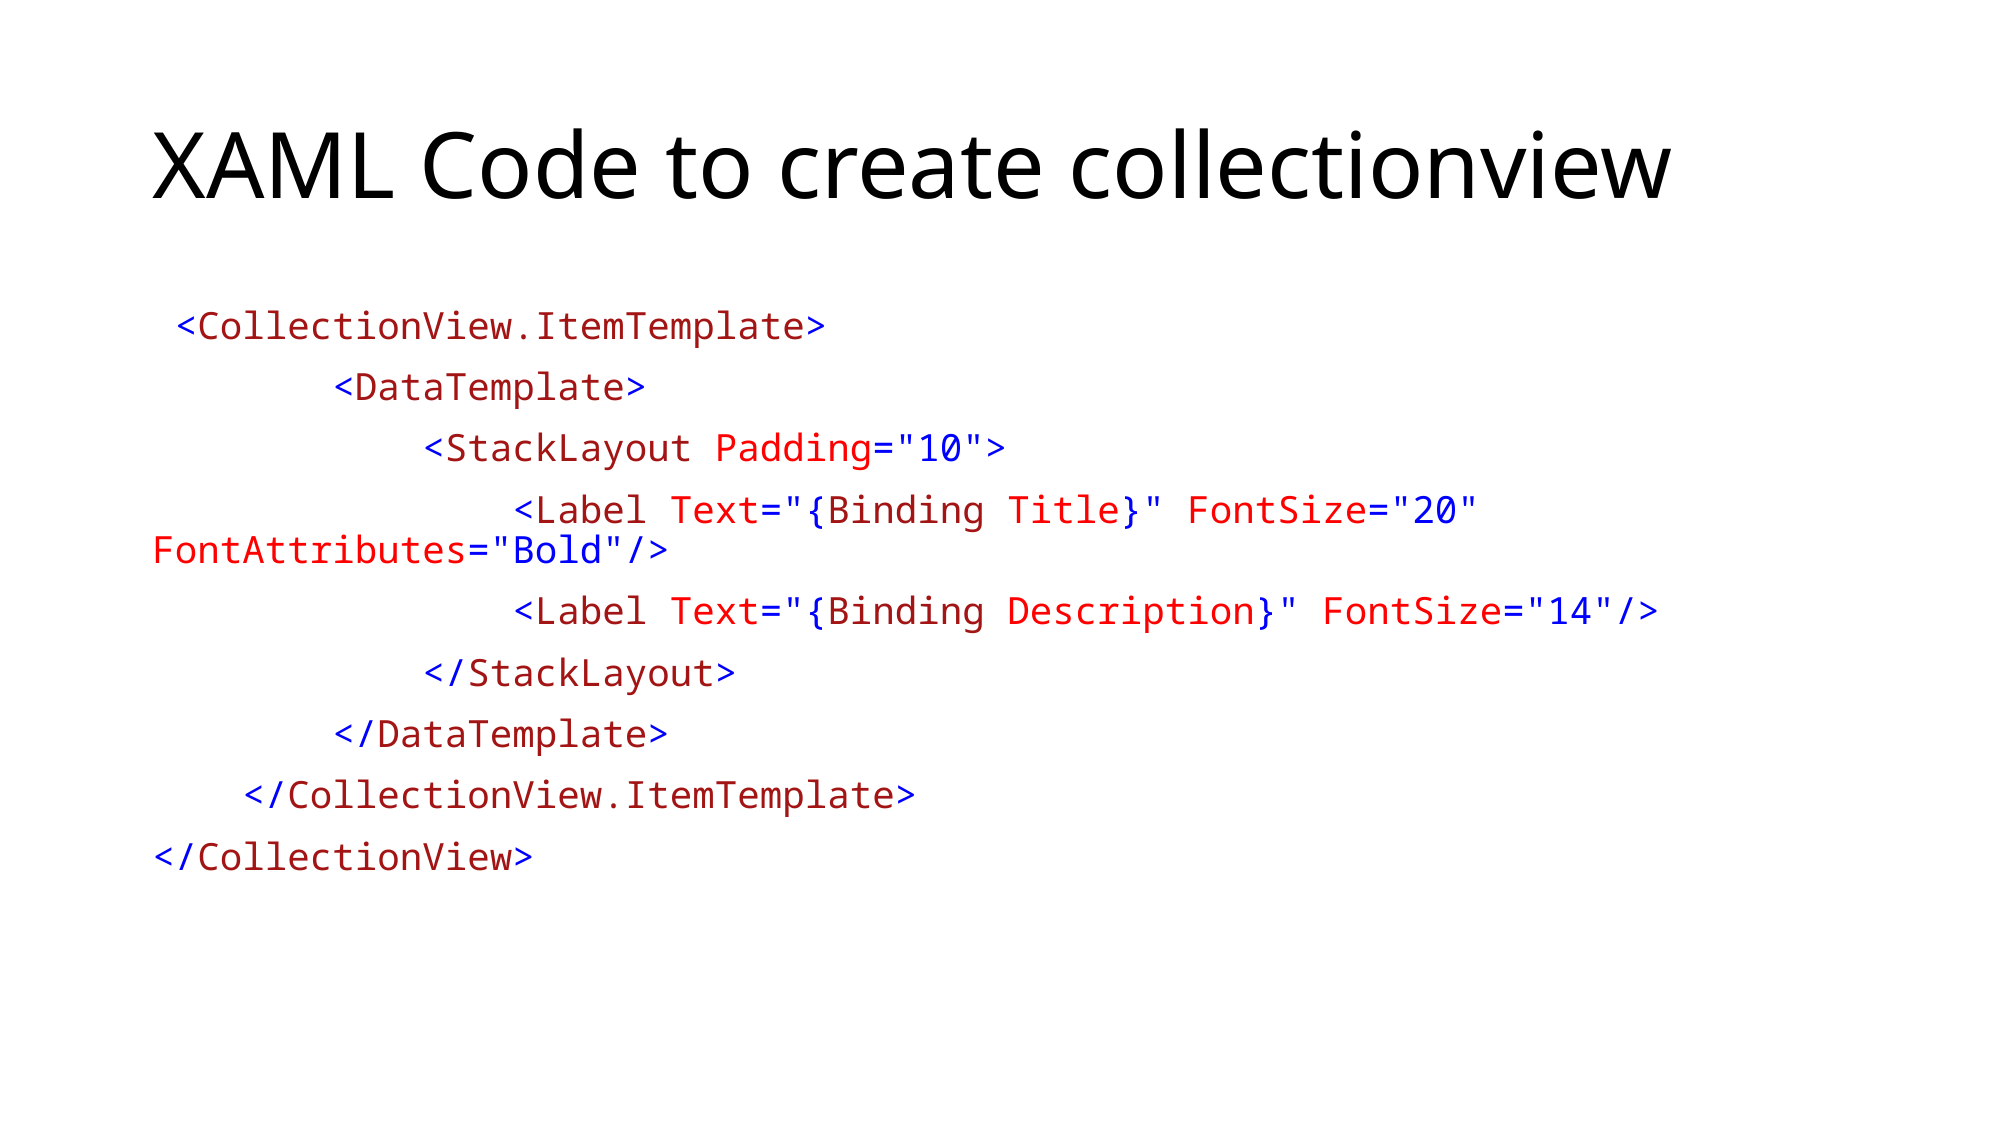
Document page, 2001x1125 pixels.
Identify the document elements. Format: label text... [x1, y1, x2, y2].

list <CollectionView.ItemTemplate> <DataTemplate> <StackLayout Padding="10"> <Label Text="{Binding Title}" FontSize="20" FontAttributes="Bold"/> <Label Text="{Binding Description}" FontSize="14"/> </StackLayout> </DataTemplate> </CollectionView.ItemTemplate> </CollectionView> [137, 299, 1863, 1014]
title XAML Code to create collectionview [137, 59, 1863, 278]
